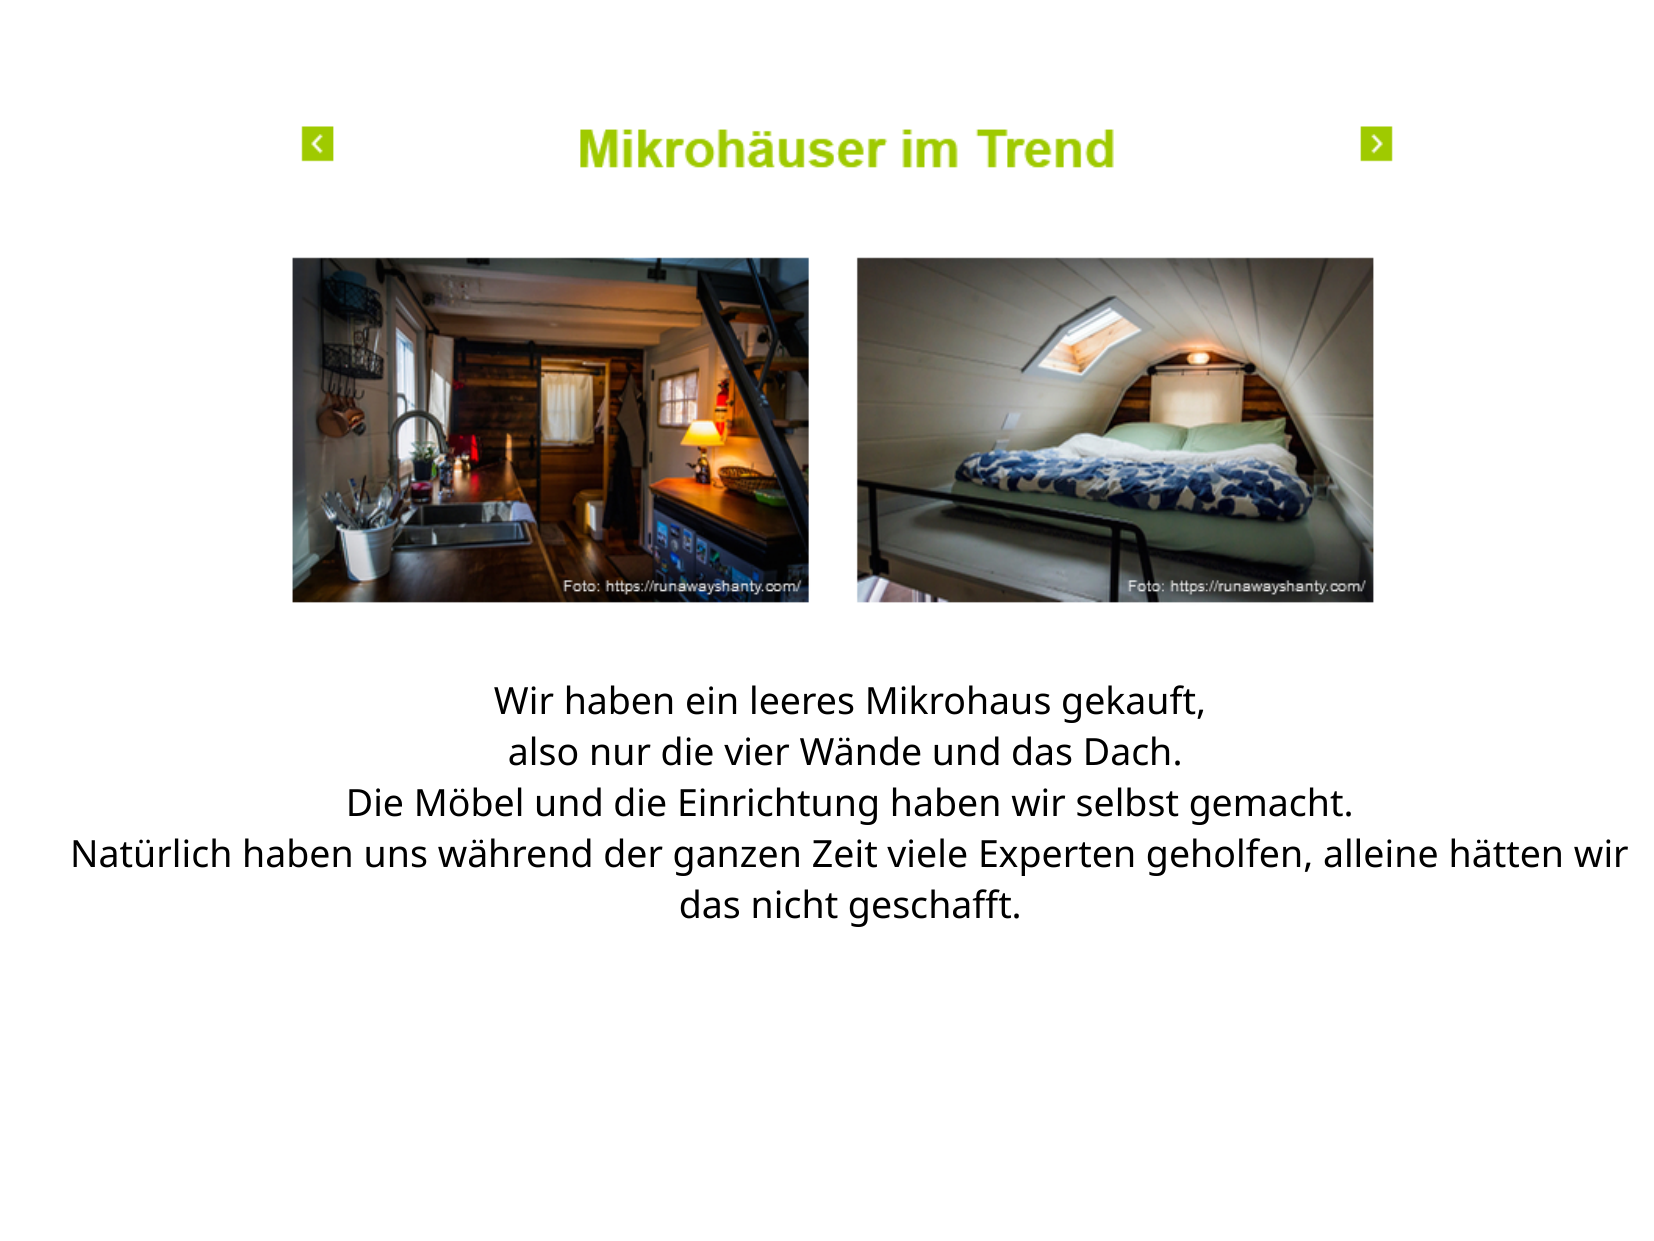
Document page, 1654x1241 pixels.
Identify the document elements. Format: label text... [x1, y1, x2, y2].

picture [271, 72, 1408, 176]
title Wir haben ein leeres Mikrohaus gekauft, also nur die vier Wände und das Dach. Die Möbel und die Einrichtung haben wir selbst gemacht. Natürlich haben uns während der ganzen Zeit viele Experten geholfen, alleine hätten wir das nicht geschafft. [59, 176, 1642, 1122]
